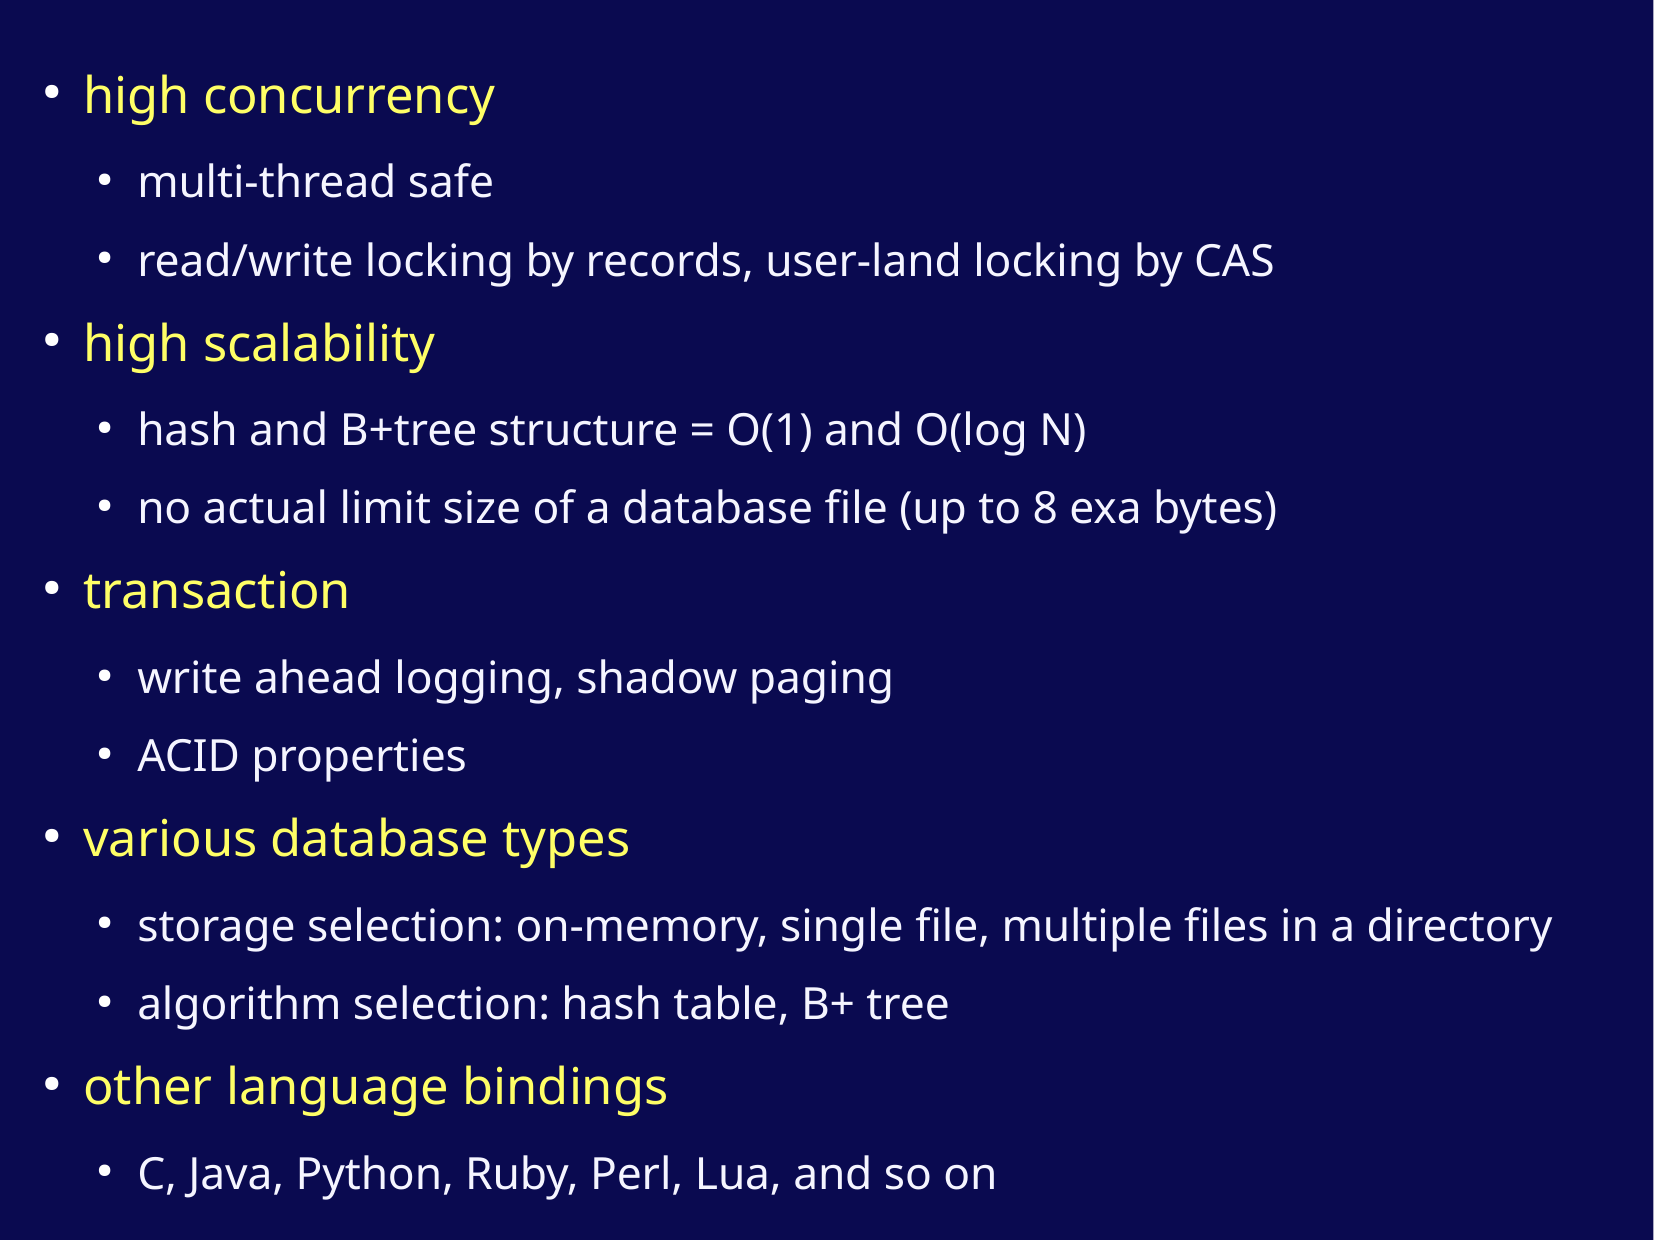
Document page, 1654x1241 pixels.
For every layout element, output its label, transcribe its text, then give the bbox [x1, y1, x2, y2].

list high concurrency multi-thread safe read/write locking by records, user-land locking by CAS high scalability hash and B+tree structure = O(1) and O(log N) no actual limit size of a database file (up to 8 exa bytes) transaction write ahead logging, shadow paging ACID properties various database types storage selection: on-memory, single file, multiple files in a directory algorithm selection: hash table, B+ tree other language bindings C, Java, Python, Ruby, Perl, Lua, and so on [29, 59, 1625, 1211]
